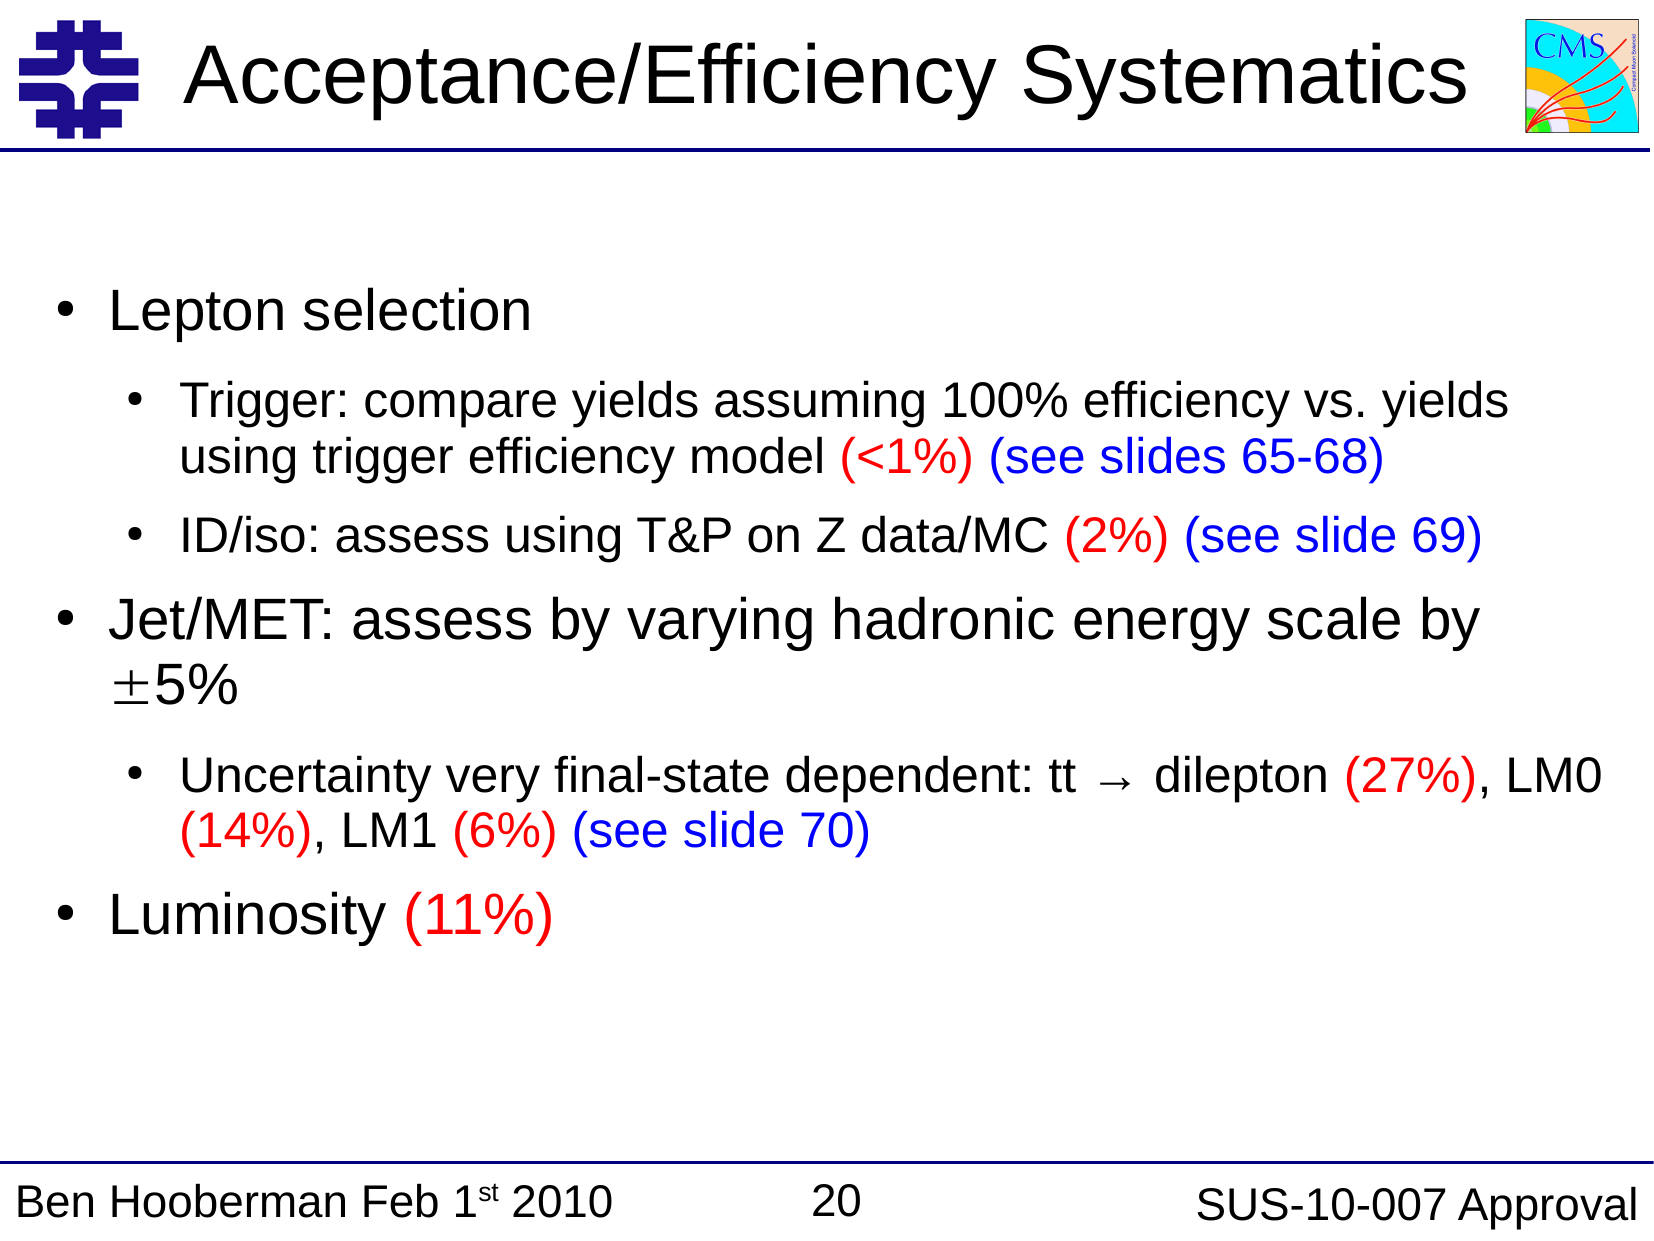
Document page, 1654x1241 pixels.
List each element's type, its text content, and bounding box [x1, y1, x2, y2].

title Acceptance/Efficiency Systematics [0, 0, 1654, 151]
list Lepton selection Trigger: compare yields assuming 100% efficiency vs. yields using trigger efficiency model (<1%) (see slides 65-68) ID/iso: assess using T&P on Z data/MC (2%) (see slide 69) Jet/MET: assess by varying hadronic energy scale by 5% Uncertainty very final-state dependent: tt → dilepton (27%), LM0 (14%), LM1 (6%) (see slide 70) Luminosity (11%) [37, 277, 1623, 1124]
